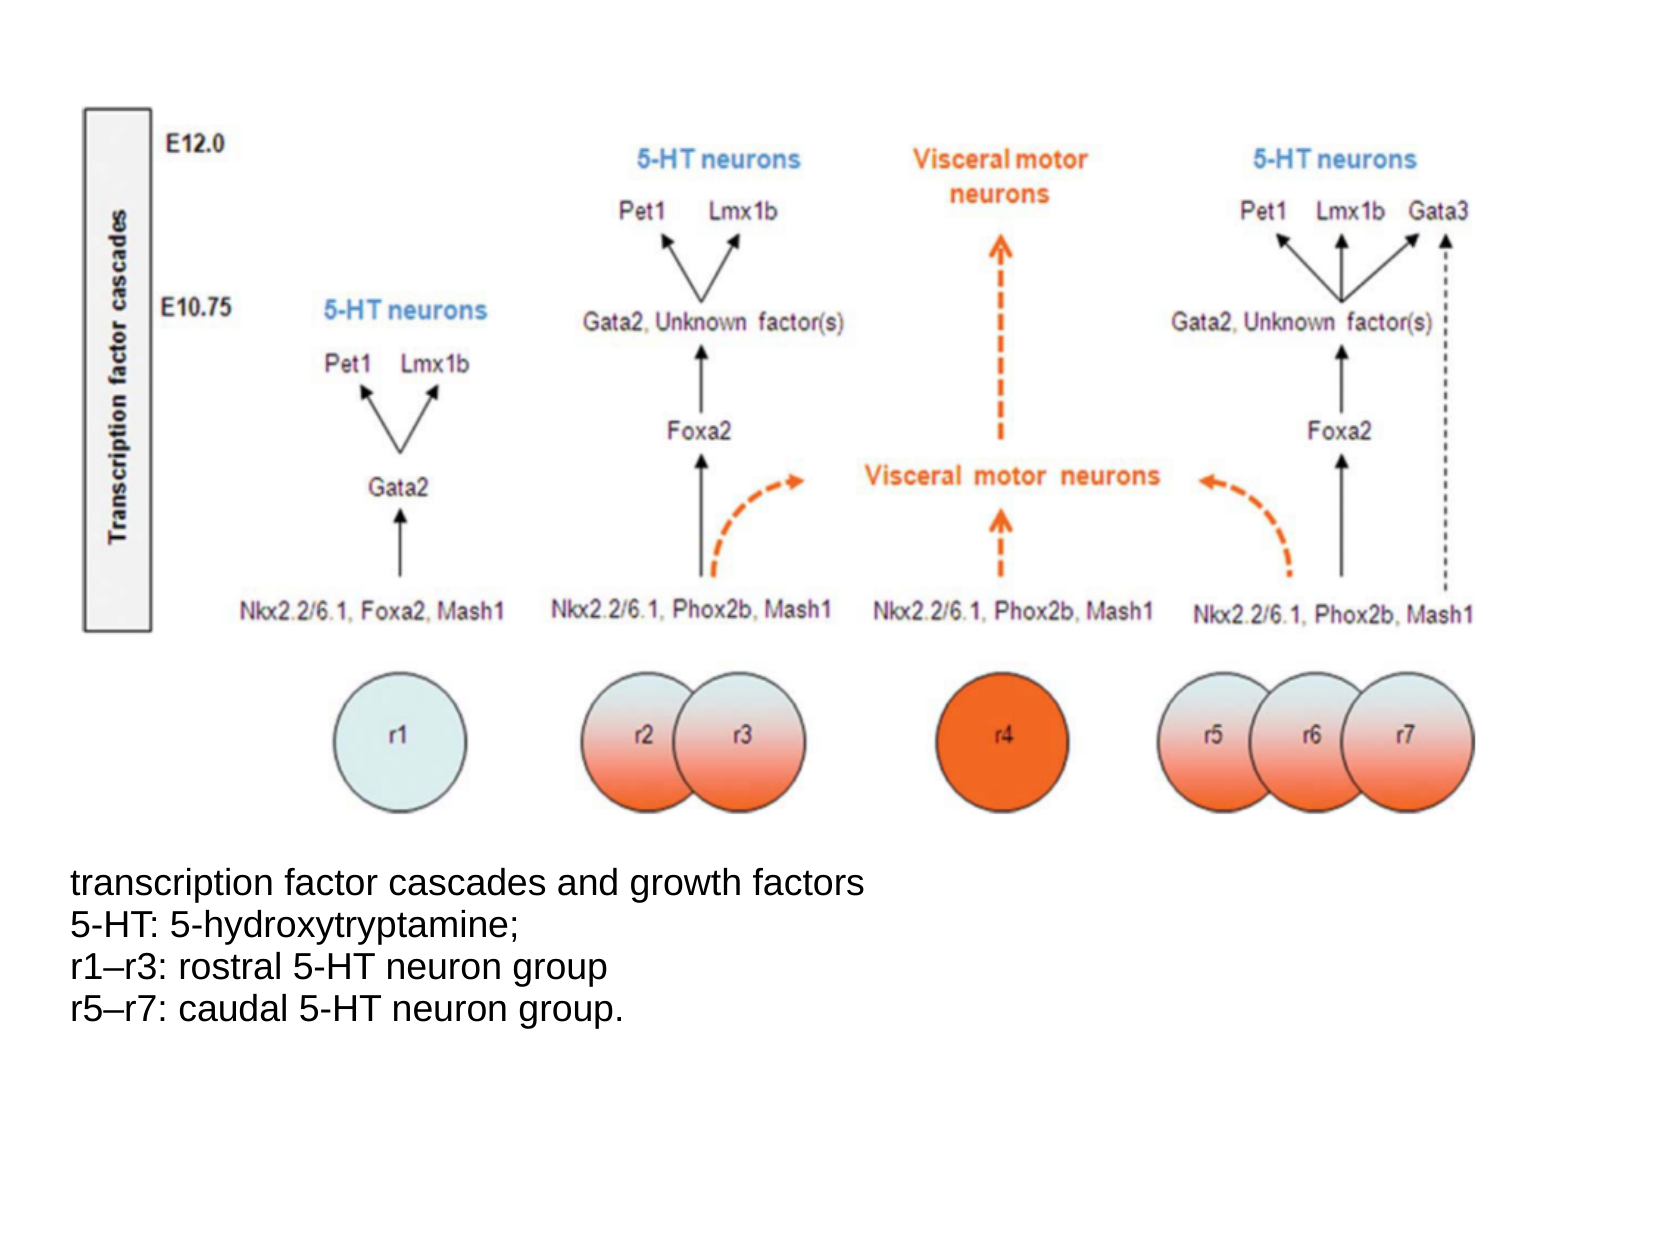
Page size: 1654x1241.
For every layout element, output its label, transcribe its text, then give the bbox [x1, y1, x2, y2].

text_box transcription factor cascades and growth factors 5-HT: 5-hydroxytryptamine; r1–r3: rostral 5-HT neuron group r5–r7: caudal 5-HT neuron group. [45, 854, 1654, 1216]
picture [45, 57, 1546, 826]
